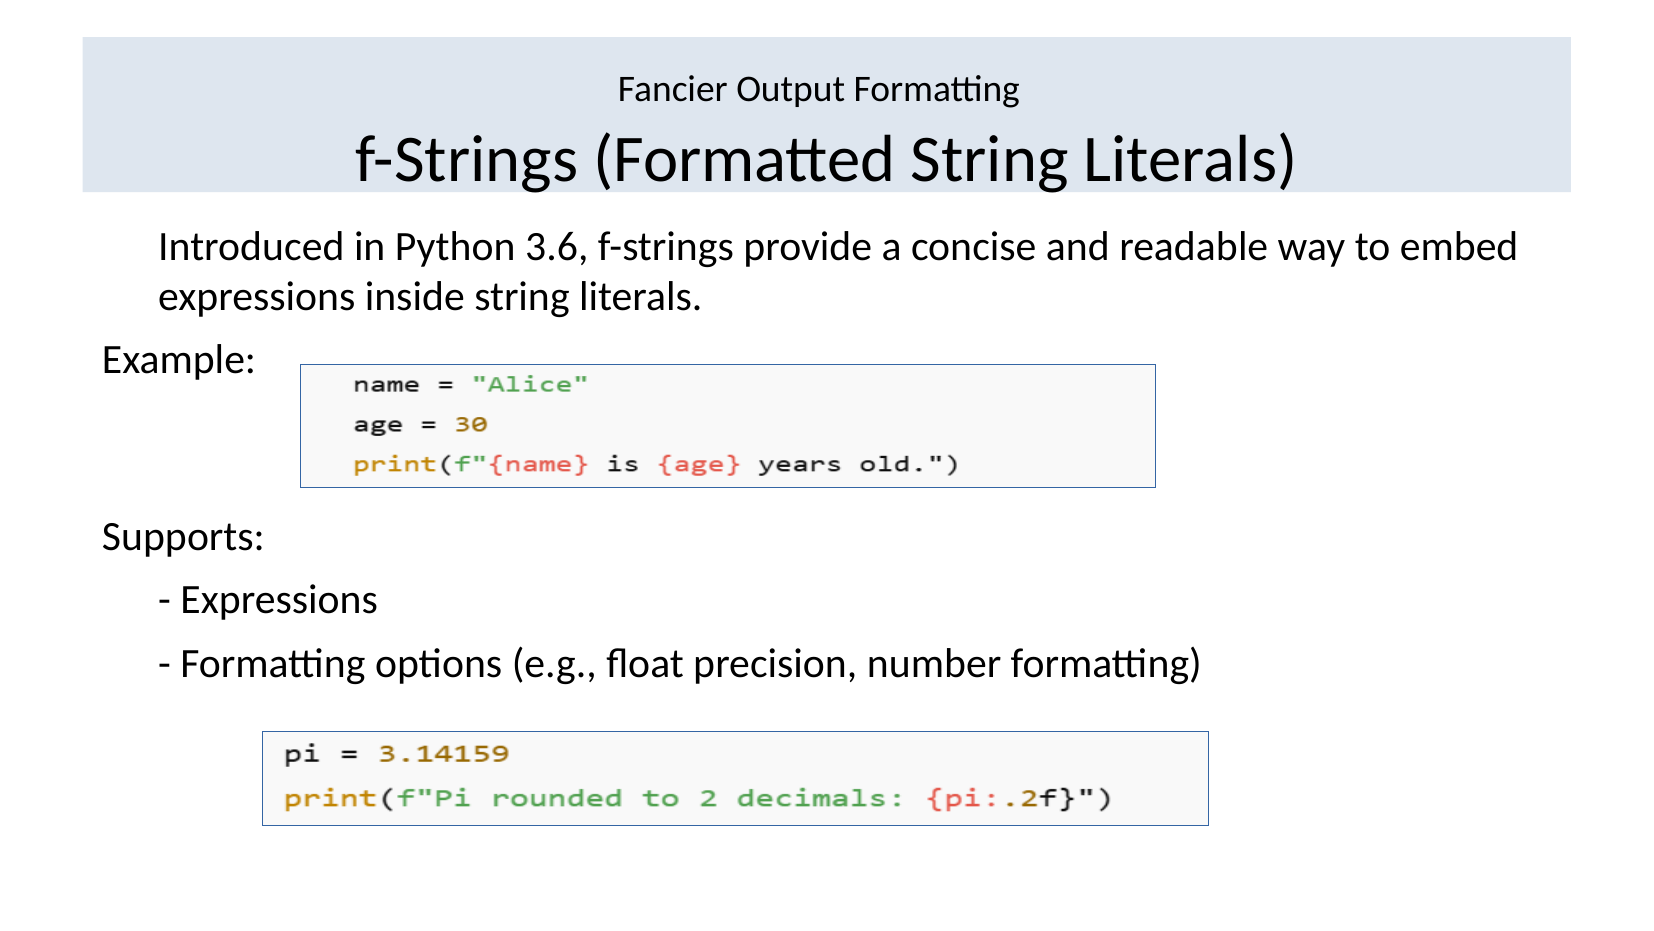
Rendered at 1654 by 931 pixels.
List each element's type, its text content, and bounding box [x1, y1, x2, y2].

picture [300, 364, 1156, 488]
picture [262, 731, 1209, 826]
list Introduced in Python 3.6, f-strings provide a concise and readable way to embed expressions inside string literals. Example: Supports: - Expressions - Formatting options (e.g., float precision, number formatting) [86, 211, 1576, 826]
title Fancier Output Formatting f-Strings (Formatted String Literals) [82, 37, 1571, 193]
